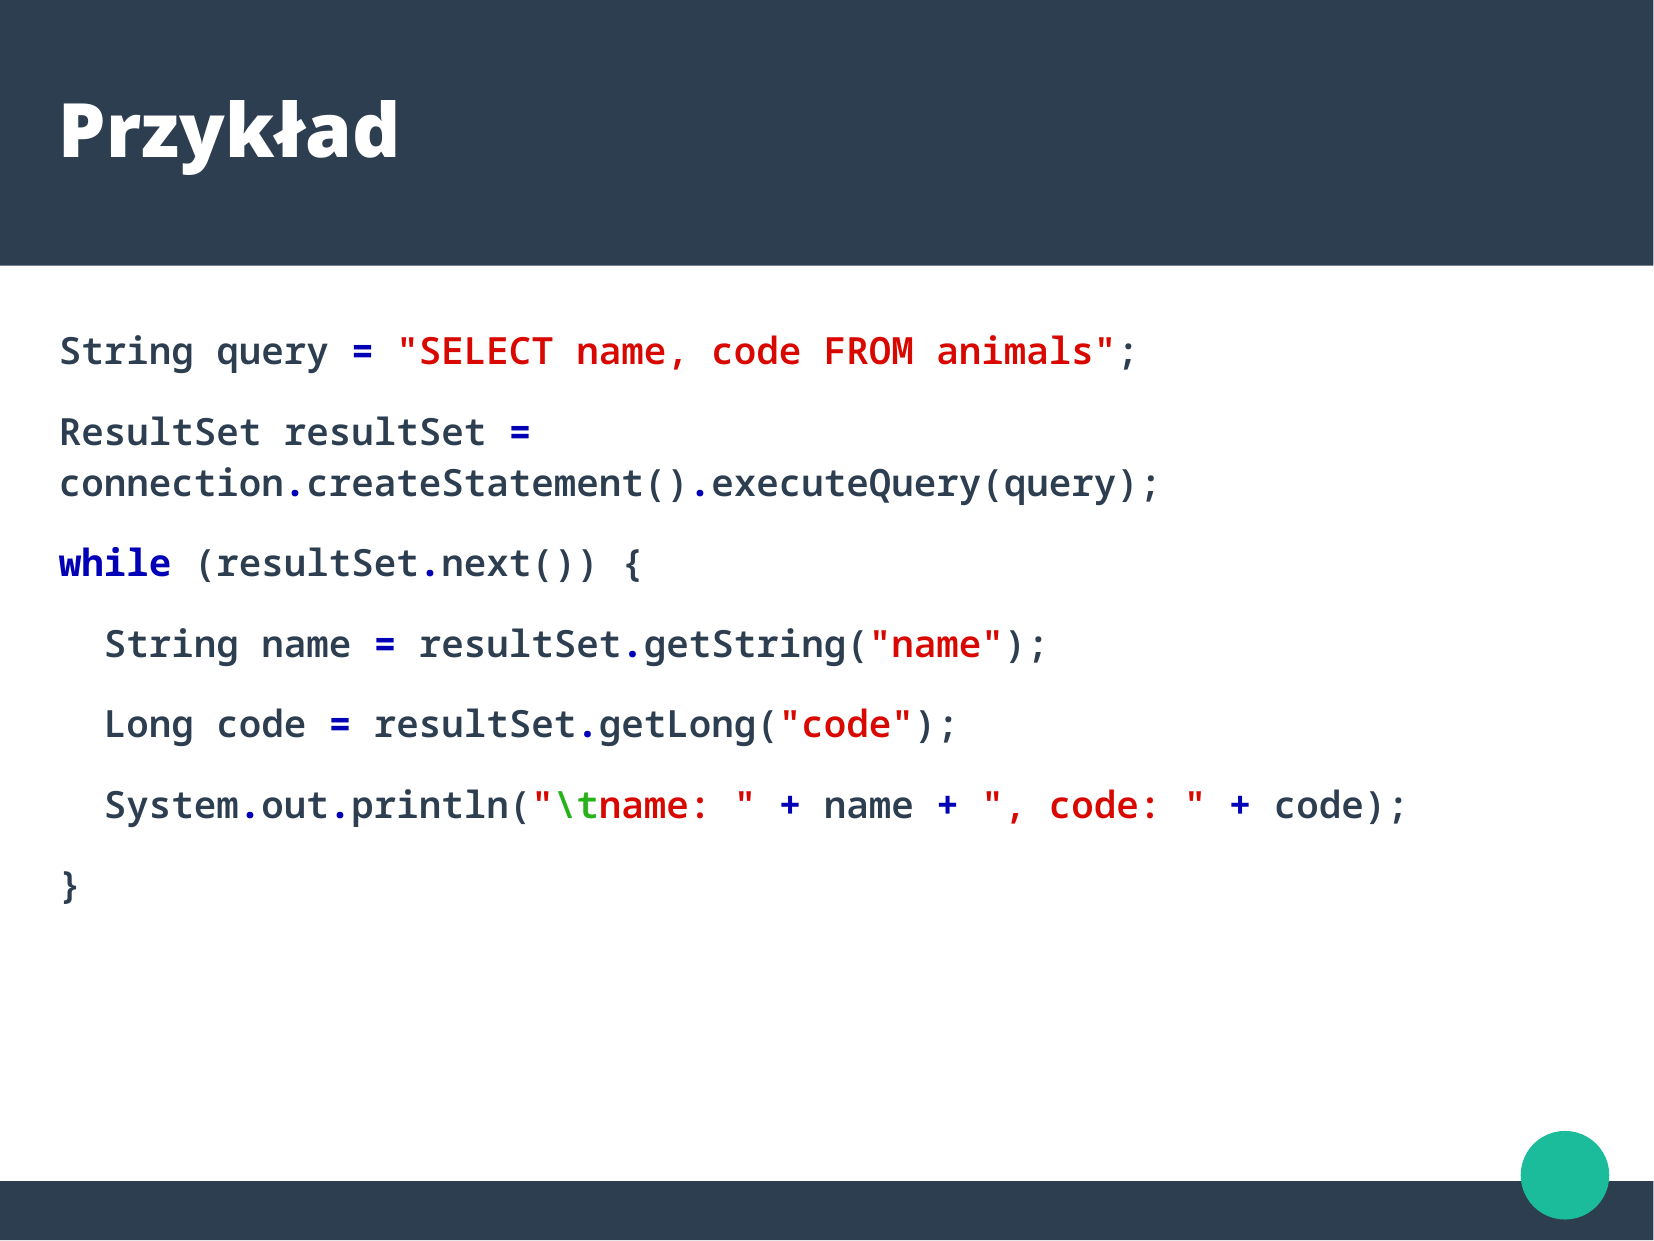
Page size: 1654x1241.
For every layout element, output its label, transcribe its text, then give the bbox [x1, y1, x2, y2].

list String query = "SELECT name, code FROM animals"; ResultSet resultSet = connection.createStatement().executeQuery(query); while (resultSet.next()) { String name = resultSet.getString("name"); Long code = resultSet.getLong("code"); System.out.println("\tname: " + name + ", code: " + code); } [59, 324, 1595, 1152]
title Przykład [59, 49, 1595, 207]
